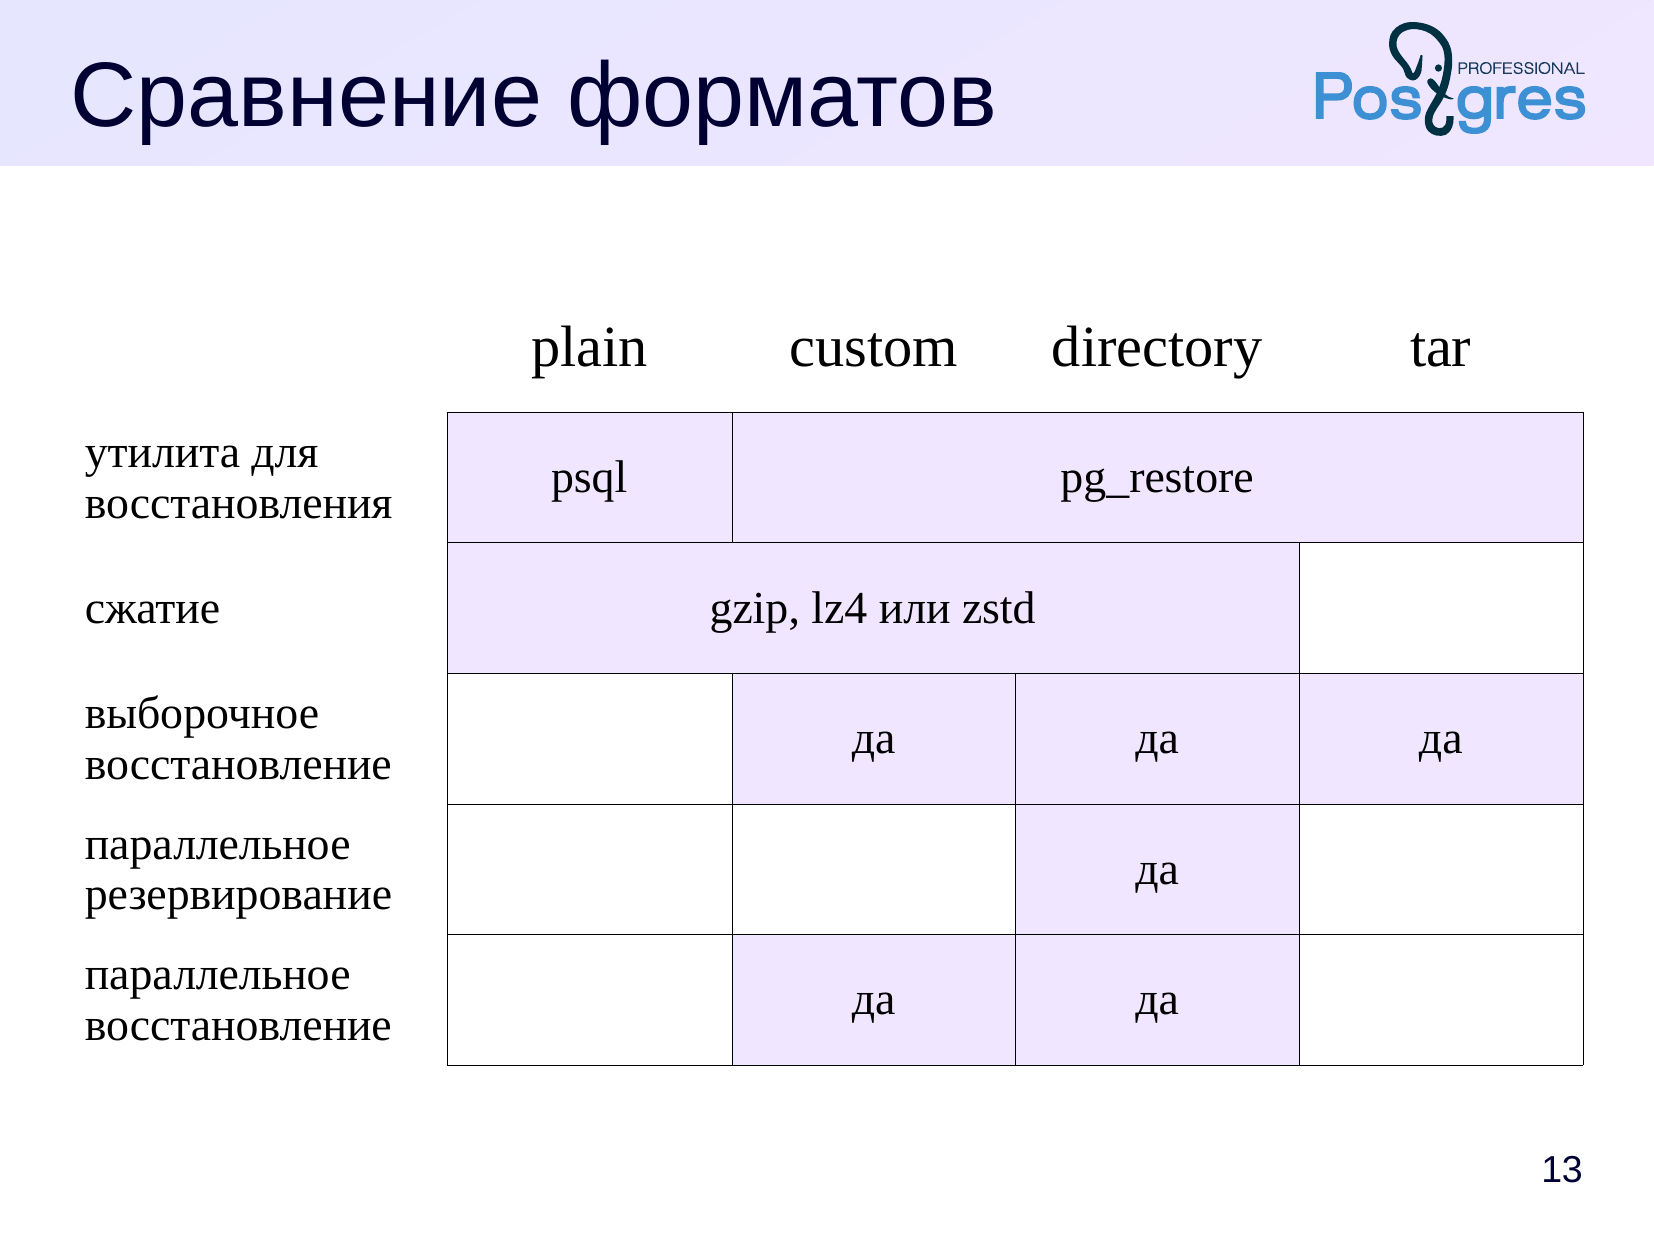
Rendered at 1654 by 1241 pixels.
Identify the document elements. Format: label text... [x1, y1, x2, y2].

table_header [70, 281, 447, 412]
table_cell выборочное восстановление [70, 674, 447, 804]
table_cell [448, 805, 732, 934]
table_cell да [1016, 674, 1299, 804]
table_cell [733, 805, 1015, 934]
table_cell утилита для восстановления [70, 412, 447, 542]
table_cell [448, 674, 732, 804]
table_cell да [733, 935, 1015, 1065]
table_header tar [1299, 281, 1583, 412]
table_cell параллельное восстановление [70, 935, 447, 1065]
table_cell gzip, lz4 или zstd [448, 543, 1299, 673]
table_cell параллельное резервирование [71, 805, 447, 934]
table_header custom [732, 281, 1015, 412]
table_cell [1300, 543, 1583, 673]
table_cell pg_restore [733, 413, 1583, 542]
table_cell сжатие [71, 543, 447, 673]
table_cell да [1016, 935, 1299, 1065]
table_cell [1300, 935, 1583, 1065]
table_cell psql [448, 413, 732, 542]
table_cell да [733, 674, 1015, 804]
table_cell да [1300, 674, 1583, 804]
table_header plain [447, 281, 732, 412]
table_header directory [1015, 281, 1299, 412]
table_cell [448, 935, 732, 1065]
table_cell да [1016, 805, 1299, 934]
title Сравнение форматов [70, 43, 1241, 147]
table_cell [1300, 805, 1583, 934]
